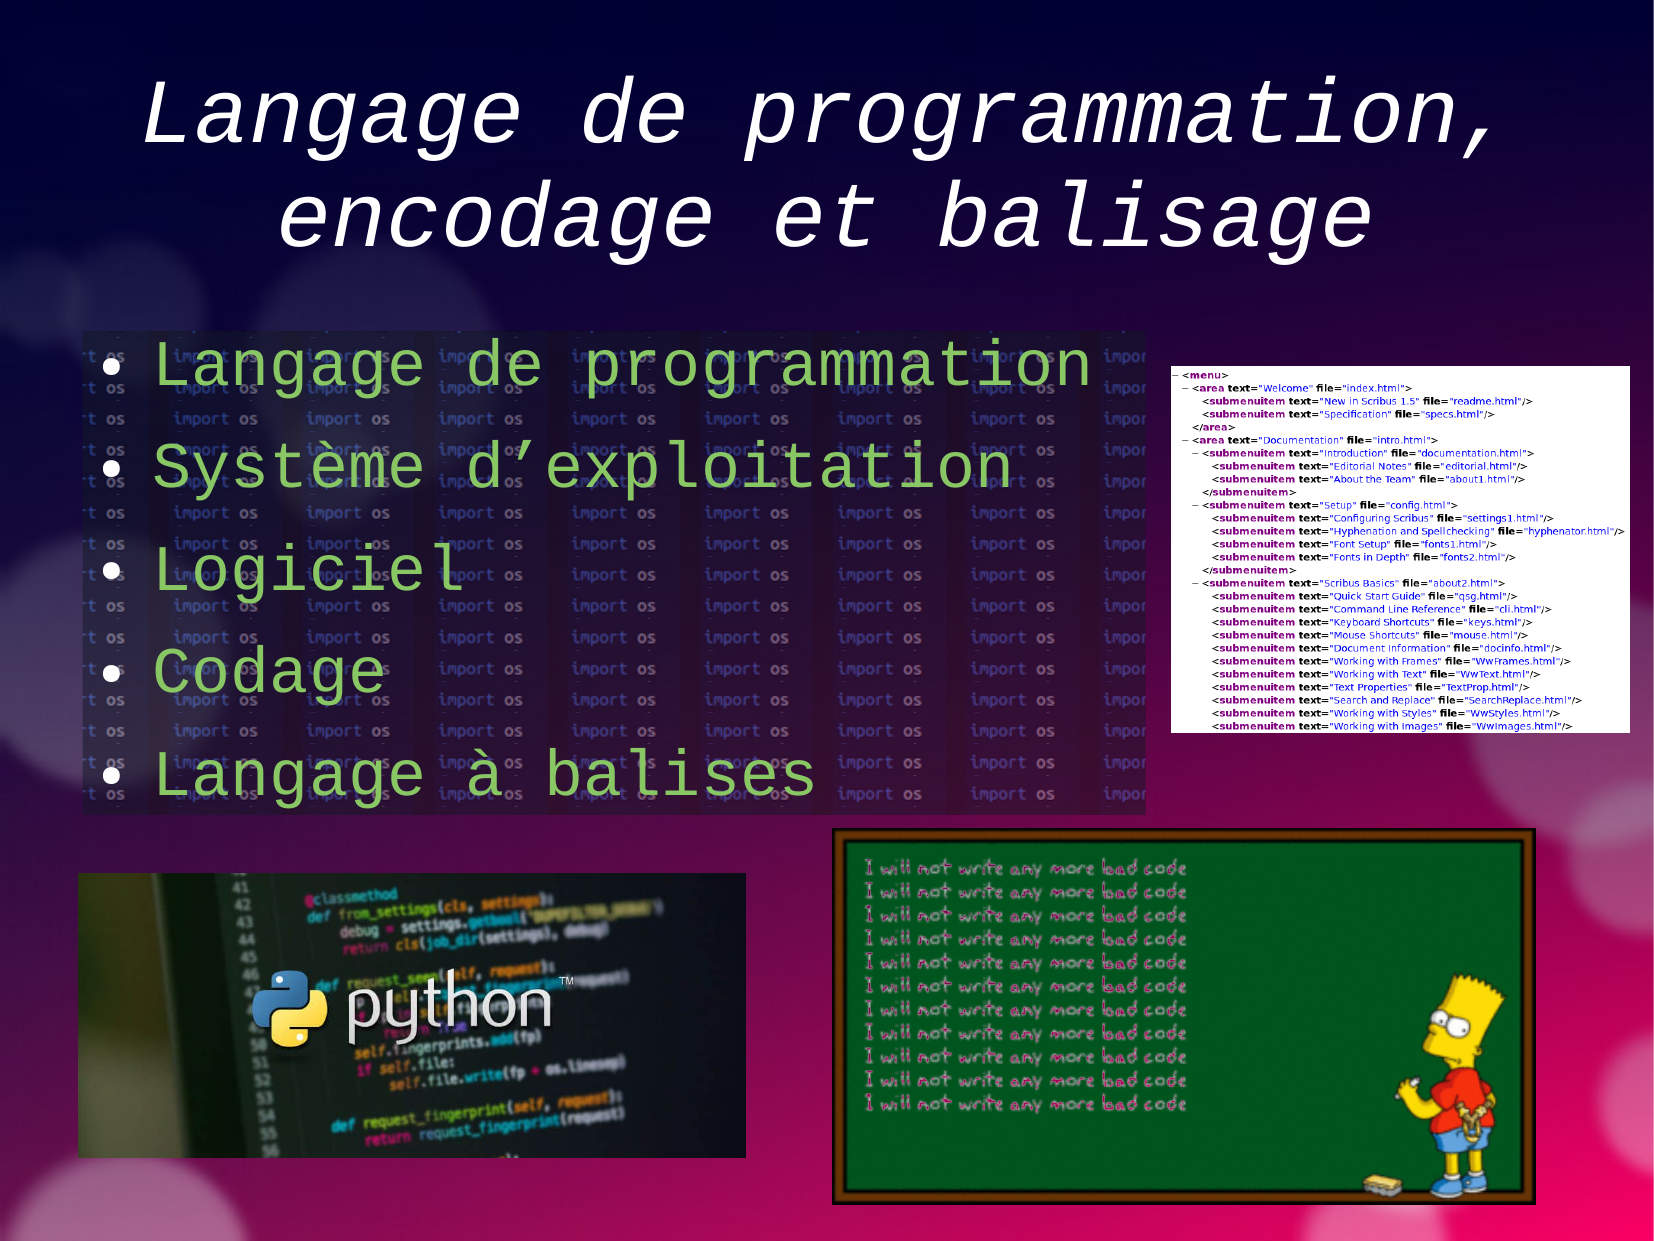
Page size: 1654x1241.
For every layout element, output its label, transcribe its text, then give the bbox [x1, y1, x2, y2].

title Langage de programmation, encodage et balisage [82, 66, 1571, 275]
picture [0, 0, 1654, 1241]
list Langage de programmation Système d’exploitation Logiciel Codage Langage à balises [82, 331, 1146, 815]
